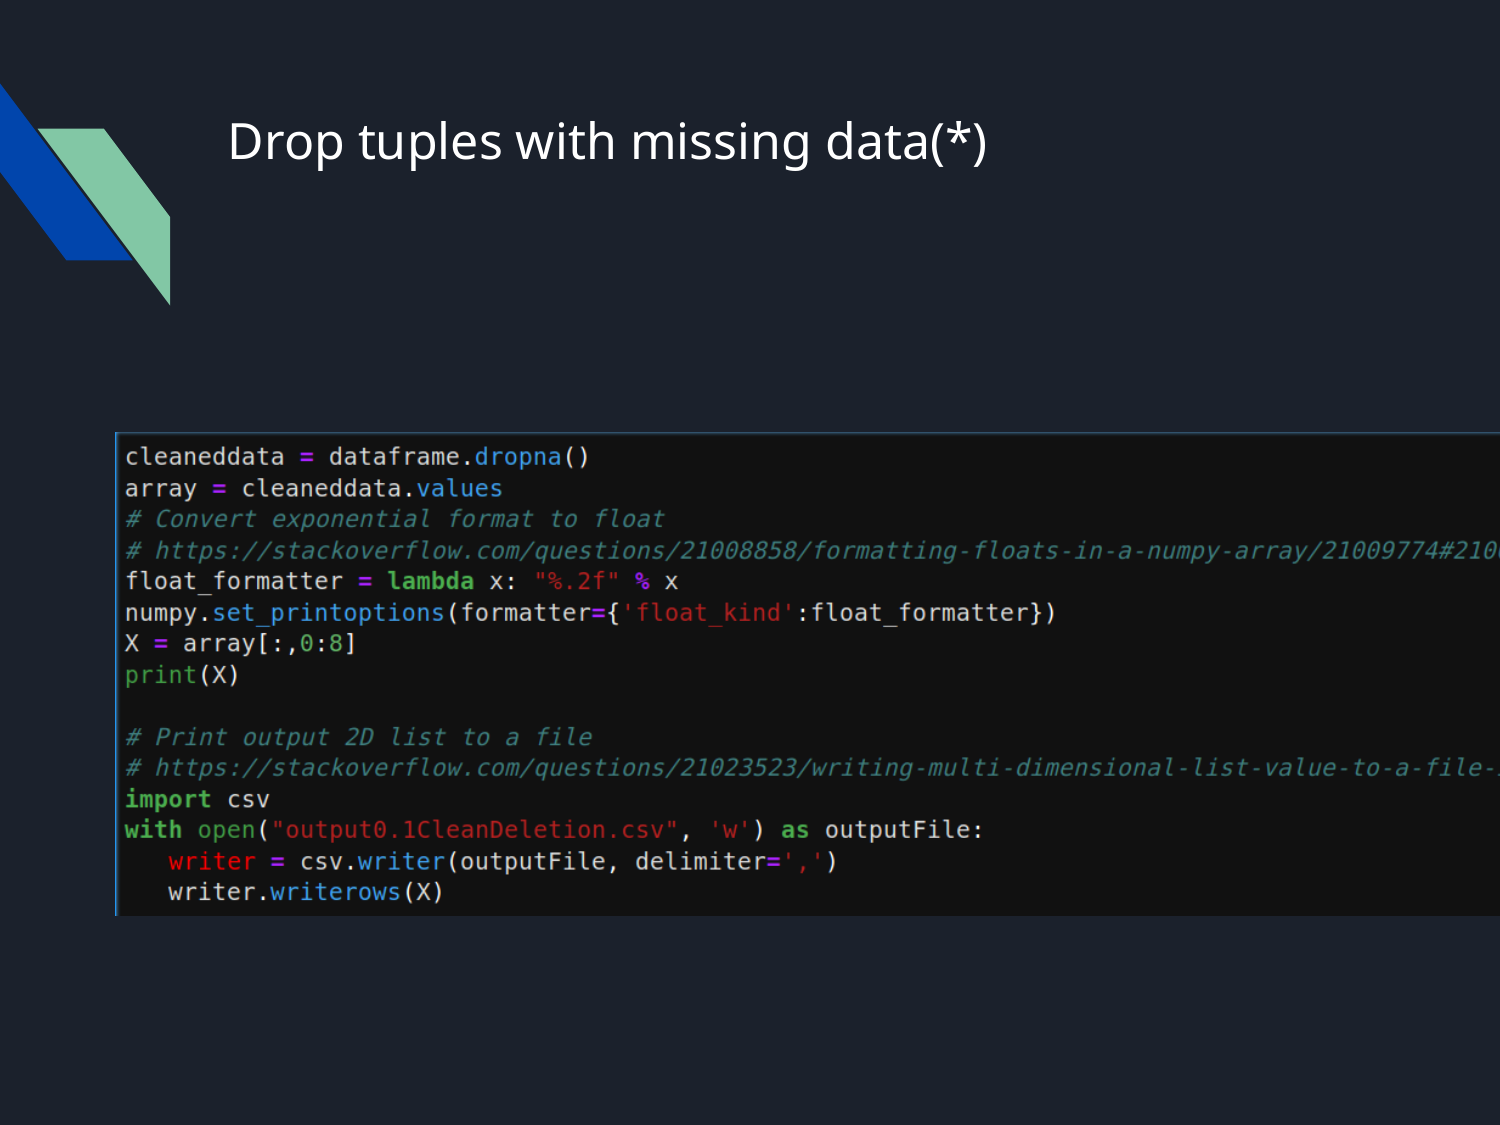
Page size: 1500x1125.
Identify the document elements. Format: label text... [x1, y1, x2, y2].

title Drop tuples with missing data(*) [212, 86, 1368, 287]
picture [115, 432, 1500, 916]
